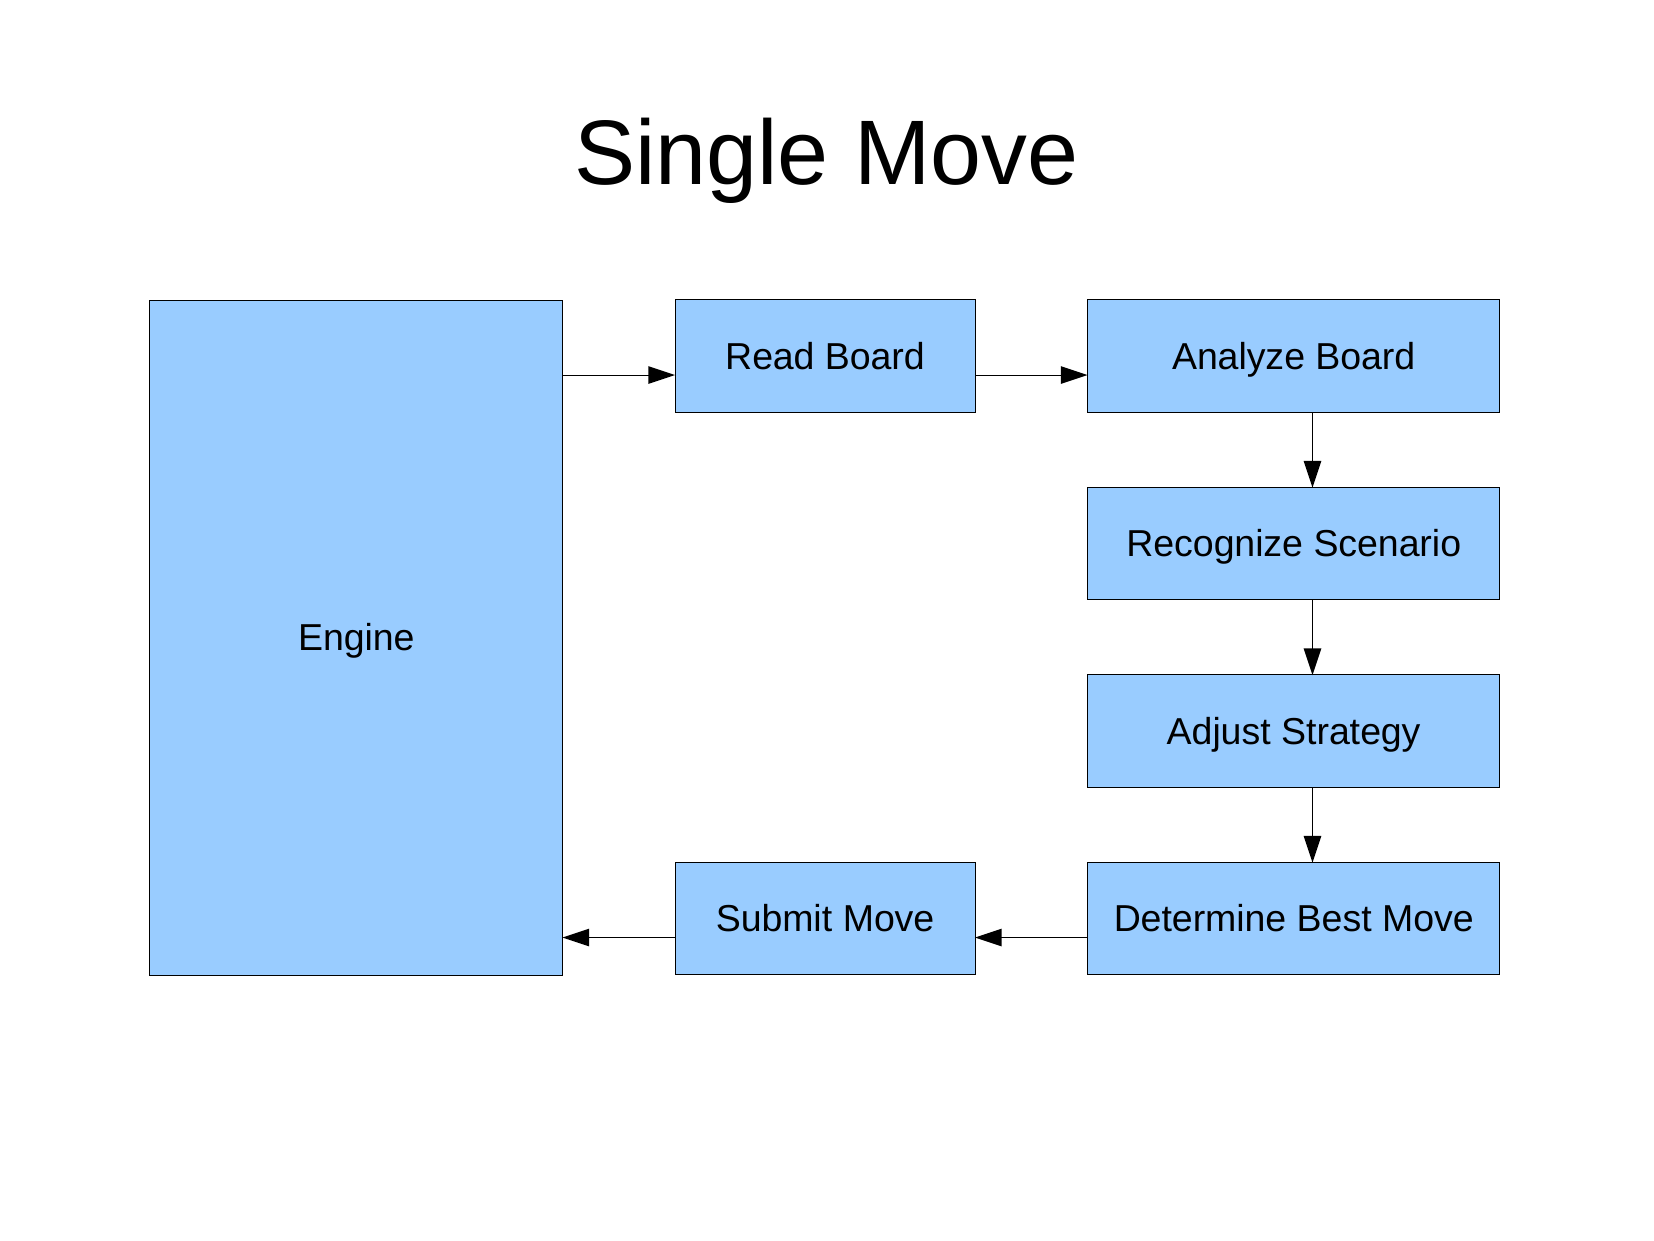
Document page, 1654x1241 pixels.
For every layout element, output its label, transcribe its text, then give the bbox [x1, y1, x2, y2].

text_box Adjust Strategy [1087, 674, 1500, 788]
text_box Determine Best Move [1087, 862, 1500, 975]
text_box Recognize Scenario [1087, 487, 1500, 600]
text_box Engine [149, 300, 563, 976]
text_box Read Board [675, 299, 976, 413]
text_box Submit Move [675, 862, 976, 975]
title Single Move [82, 56, 1571, 250]
text_box Analyze Board [1087, 299, 1500, 413]
